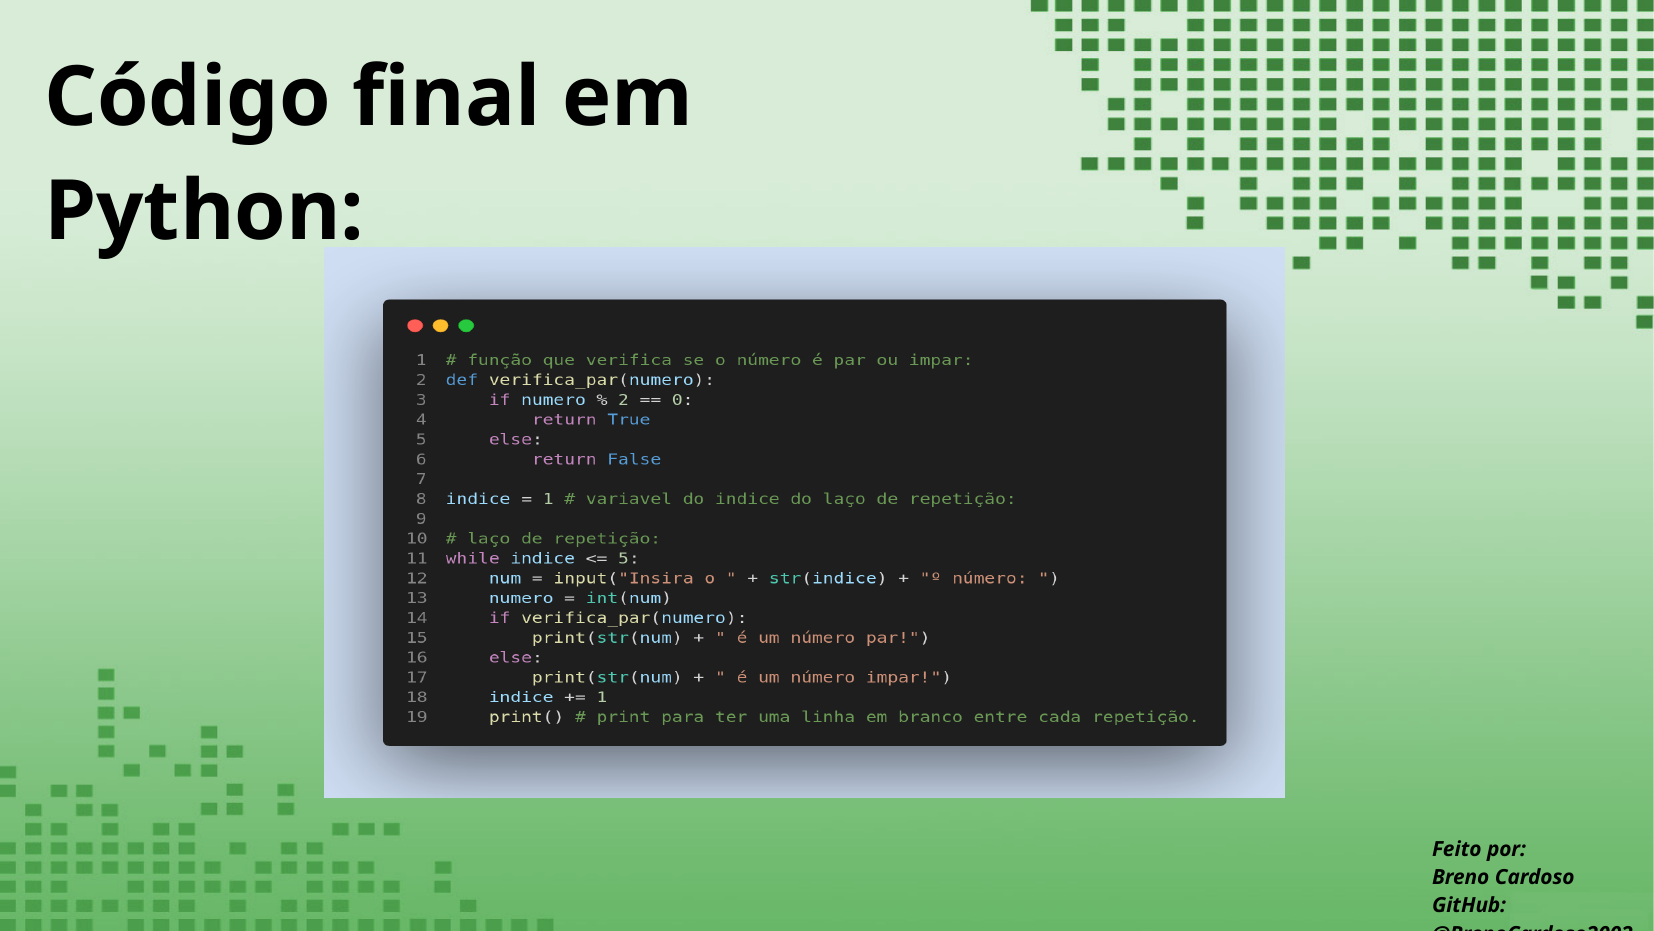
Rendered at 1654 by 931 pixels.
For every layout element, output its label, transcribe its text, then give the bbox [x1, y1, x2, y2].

picture [0, 0, 1654, 931]
text_box Código final em Python: [29, 29, 975, 228]
text_box Feito por: Breno Cardoso GitHub: @BrenoCardoso2002 [1417, 826, 1654, 931]
